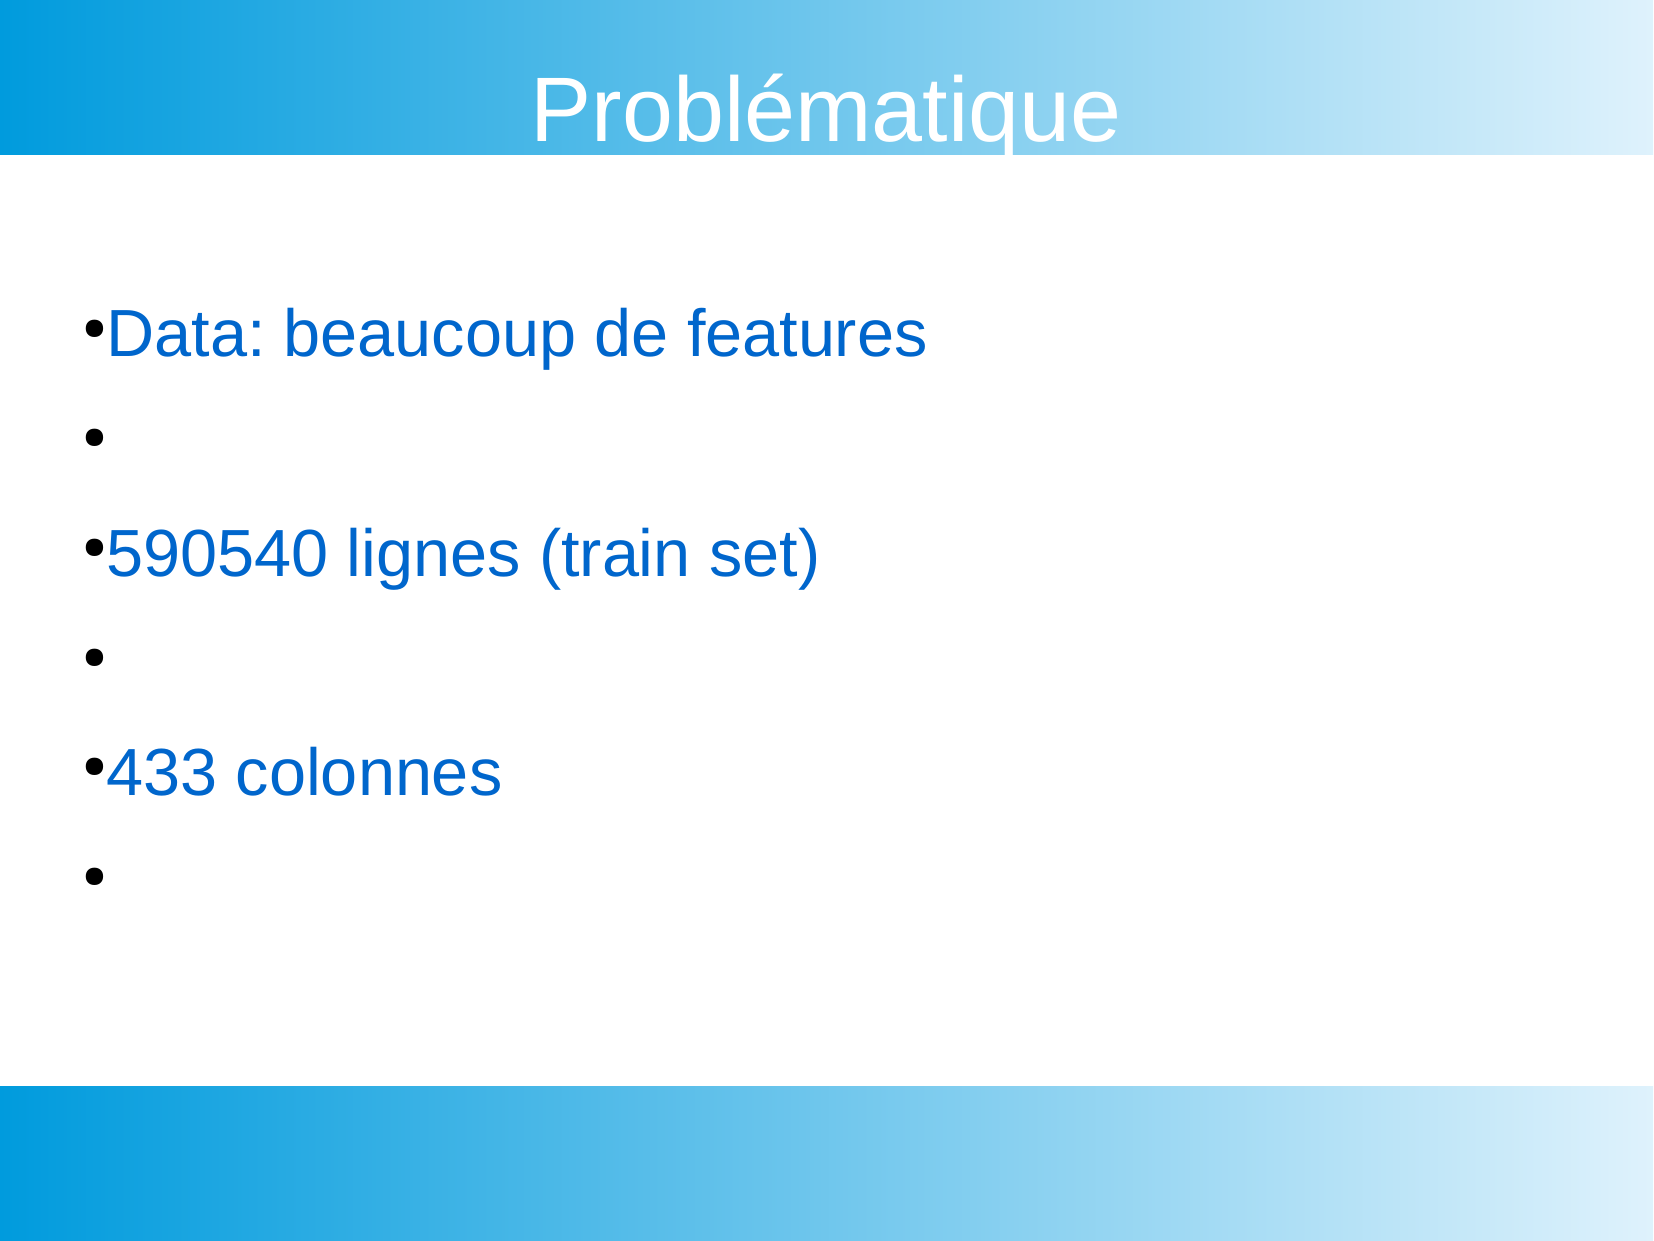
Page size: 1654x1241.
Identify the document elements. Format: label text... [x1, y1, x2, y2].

title Problématique [82, 49, 1571, 155]
list Data: beaucoup de features 590540 lignes (train set) 433 colonnes [82, 290, 1571, 1010]
